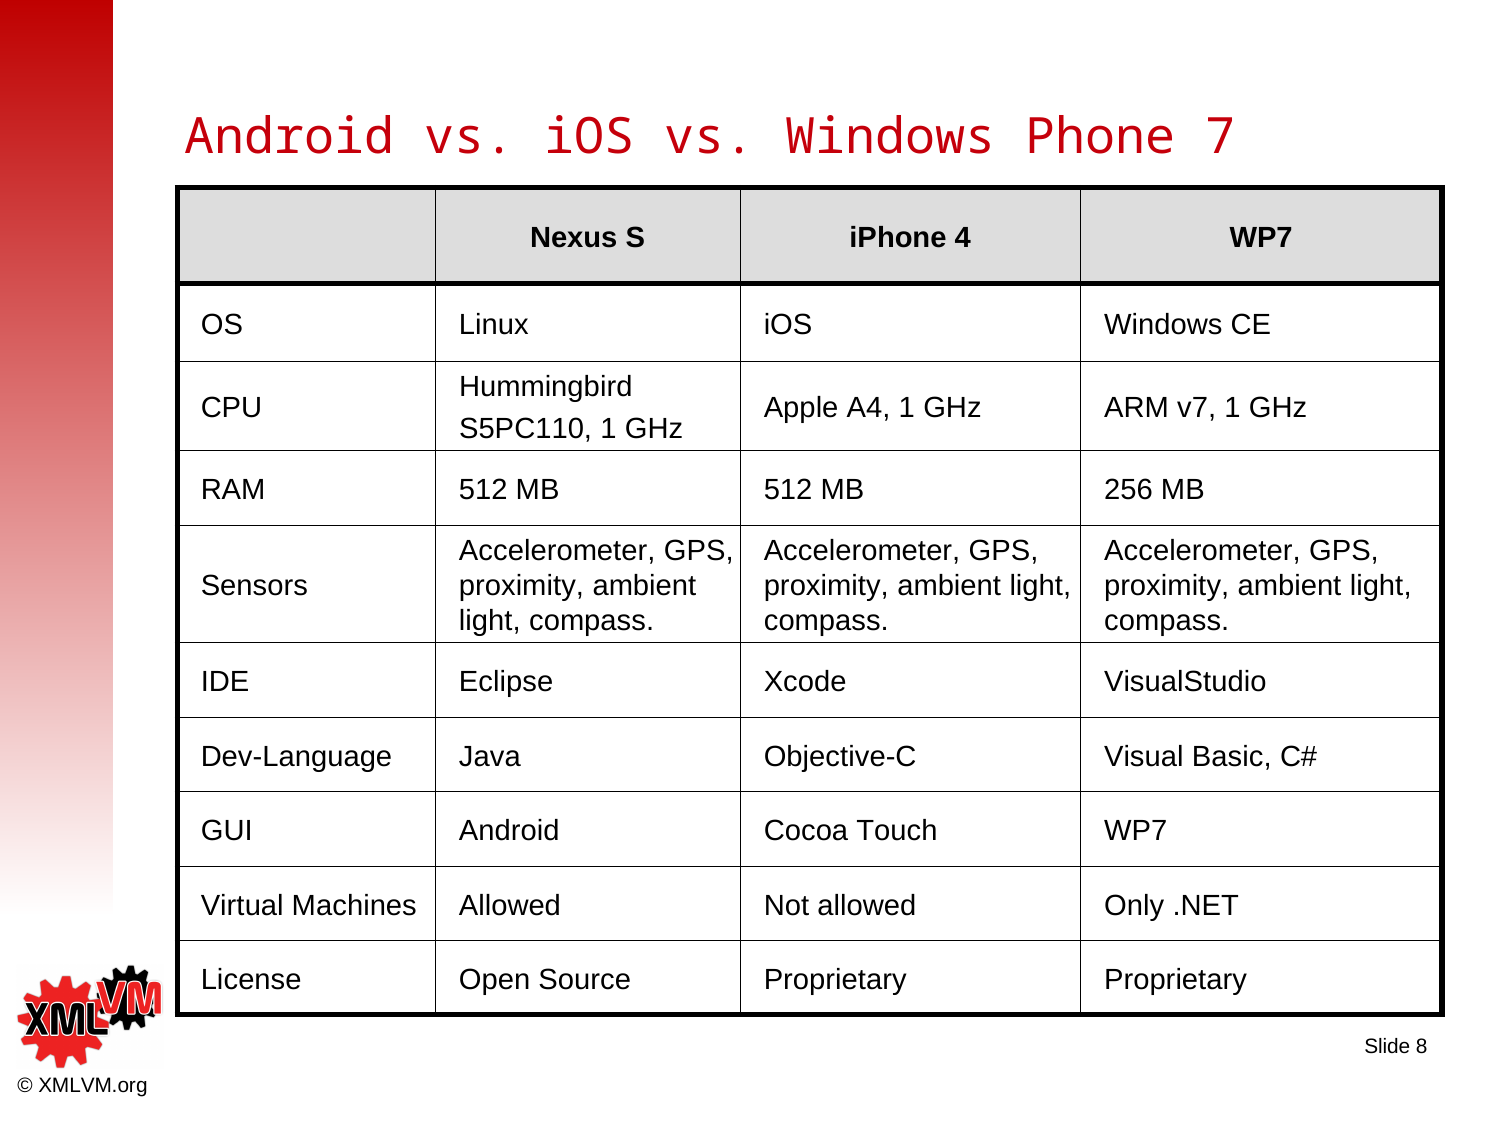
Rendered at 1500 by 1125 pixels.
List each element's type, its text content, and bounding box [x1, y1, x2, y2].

table_cell 512 MB [741, 451, 1080, 525]
table_cell 256 MB [1081, 451, 1439, 525]
table_cell Allowed [436, 867, 740, 940]
table_cell Proprietary [1081, 941, 1439, 1012]
table_cell Objective-C [741, 718, 1080, 791]
table_cell Hummingbird S5PC110, 1 GHz [436, 362, 740, 450]
table_cell Only .NET [1081, 867, 1439, 940]
table_cell Dev-Language [180, 718, 435, 791]
table_cell iOS [741, 286, 1080, 361]
table_cell Accelerometer, GPS, proximity, ambient light, compass. [436, 526, 740, 642]
table_header [180, 190, 435, 281]
picture [16, 964, 164, 1069]
table_cell CPU [180, 362, 435, 450]
table_cell Linux [436, 286, 740, 361]
table_cell Eclipse [436, 643, 740, 717]
table_cell WP7 [1081, 792, 1439, 866]
table_cell Open Source [436, 941, 740, 1012]
table_cell Java [436, 718, 740, 791]
table_header iPhone 4 [741, 190, 1080, 281]
table_cell Windows CE [1081, 286, 1439, 361]
table_cell Apple A4, 1 GHz [741, 362, 1080, 450]
table_cell ARM v7, 1 GHz [1081, 362, 1439, 450]
table_cell 512 MB [436, 451, 740, 525]
table_cell GUI [180, 792, 435, 866]
table_cell Proprietary [741, 941, 1080, 1012]
table_cell OS [180, 286, 435, 361]
table_cell Sensors [180, 526, 435, 642]
table_cell Virtual Machines [180, 867, 435, 940]
table_cell VisualStudio [1081, 643, 1439, 717]
table_cell Xcode [741, 643, 1080, 717]
table_cell Cocoa Touch [741, 792, 1080, 866]
table_cell Visual Basic, C# [1081, 718, 1439, 791]
title Android vs. iOS vs. Windows Phone 7 [170, 67, 1447, 207]
table_cell Not allowed [741, 867, 1080, 940]
table_header Nexus S [436, 190, 740, 281]
table_cell IDE [180, 643, 435, 717]
table_cell Accelerometer, GPS, proximity, ambient light, compass. [741, 526, 1080, 642]
table_cell License [180, 941, 435, 1012]
table_header WP7 [1081, 190, 1439, 281]
table_cell RAM [180, 451, 435, 525]
table_cell Android [436, 792, 740, 866]
table_cell Accelerometer, GPS, proximity, ambient light, compass. [1081, 526, 1439, 642]
